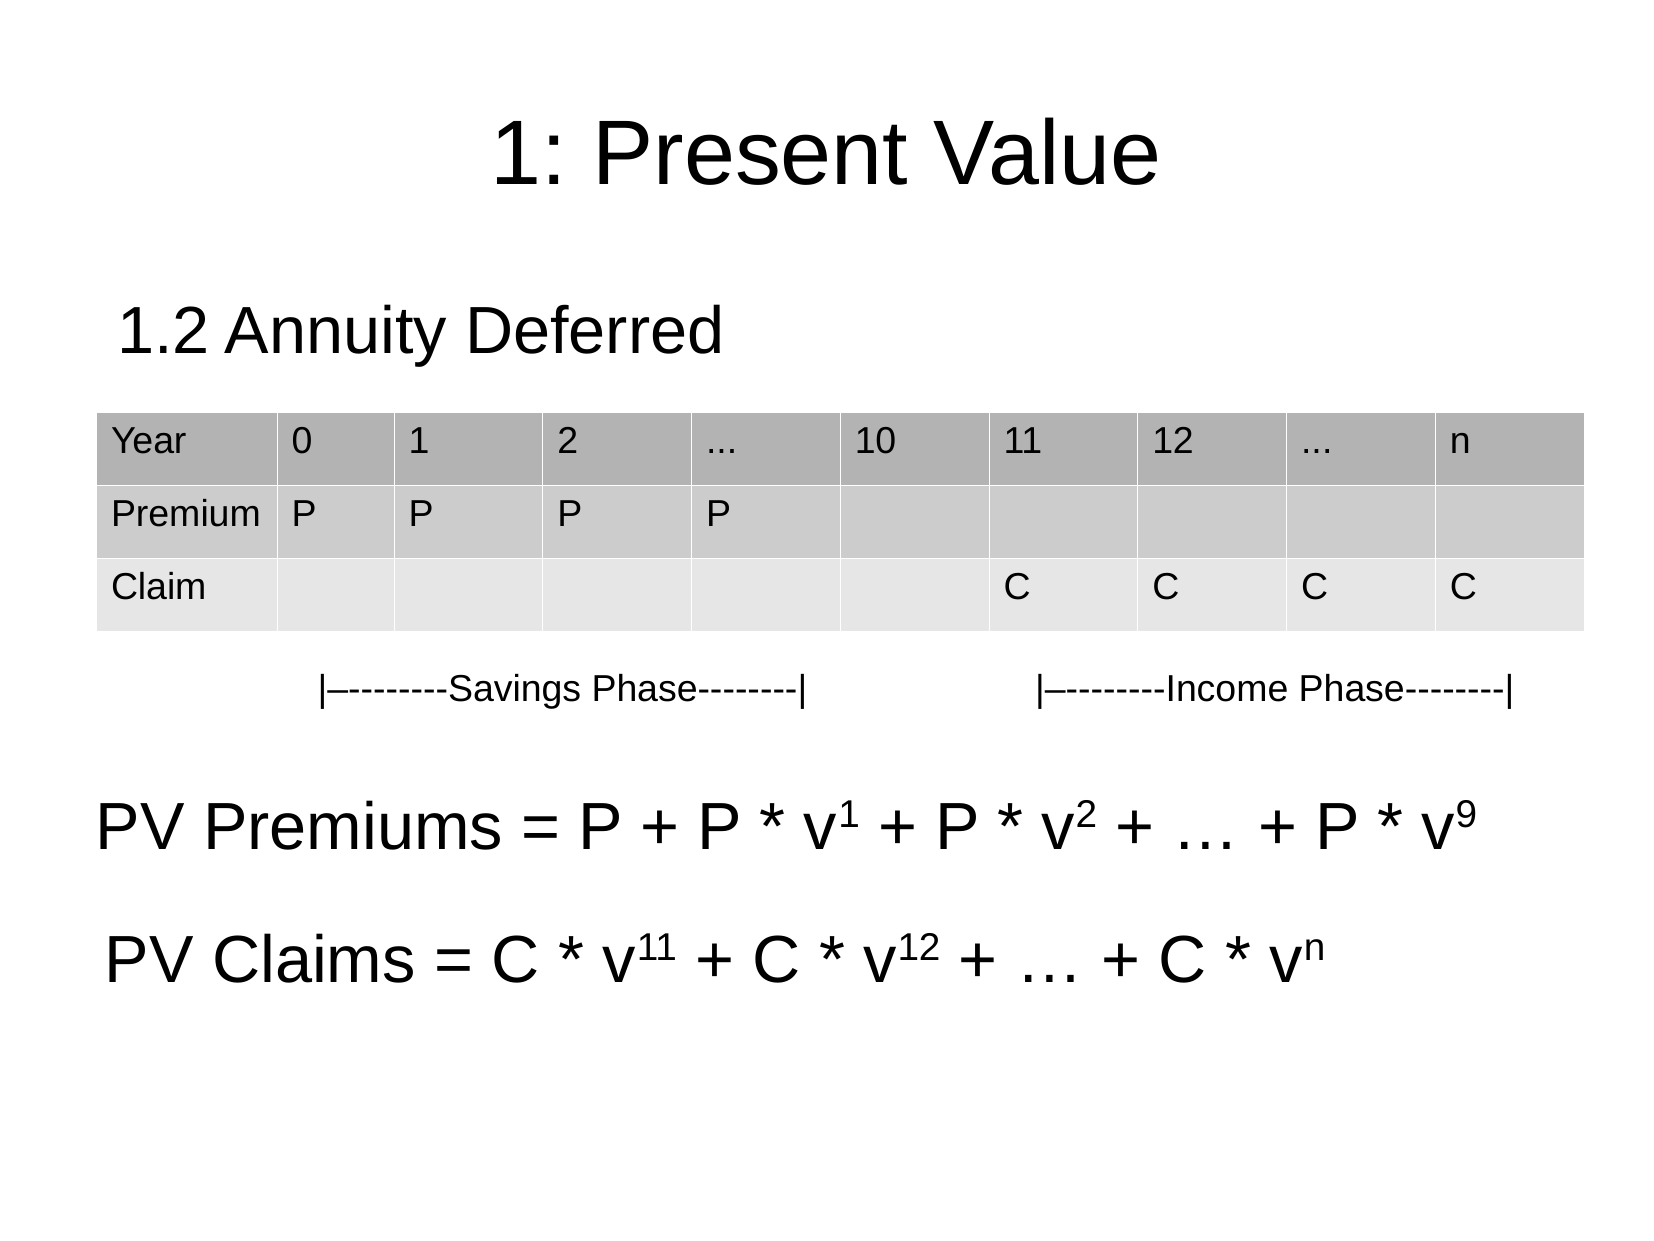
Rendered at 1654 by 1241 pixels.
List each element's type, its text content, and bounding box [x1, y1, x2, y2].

table_cell C [1436, 559, 1584, 631]
table_header 12 [1138, 413, 1286, 485]
table_header 10 [841, 413, 989, 485]
table_cell [1287, 486, 1435, 558]
table_cell P [278, 486, 394, 558]
table_cell C [1287, 559, 1435, 631]
table_header ... [692, 413, 840, 485]
table_header 2 [543, 413, 691, 485]
table_header Year [97, 413, 277, 485]
table_header 0 [278, 413, 394, 485]
table_cell [543, 559, 691, 631]
text_box PV Claims = C * v11 + C * v12 + … + C * vn [90, 915, 1591, 1022]
table_cell [1138, 486, 1286, 558]
table_cell Premium [97, 486, 277, 558]
table_cell C [1138, 559, 1286, 631]
table_cell [990, 486, 1137, 558]
table_cell [692, 559, 840, 631]
table_cell [1436, 486, 1584, 558]
table_cell P [395, 486, 542, 558]
table_cell C [990, 559, 1137, 631]
table_cell Claim [97, 559, 277, 631]
table_cell P [543, 486, 691, 558]
title 1: Present Value [82, 49, 1571, 257]
text_box |–--------Savings Phase--------| [285, 660, 841, 717]
table_cell [841, 486, 989, 558]
table_header ... [1287, 413, 1435, 485]
table_cell [395, 559, 542, 631]
table_header 1 [395, 413, 542, 485]
text_box 1.2 Annuity Deferred [102, 285, 1063, 376]
table_header n [1436, 413, 1584, 485]
table_cell P [692, 486, 840, 558]
table_header 11 [990, 413, 1137, 485]
text_box PV Premiums = P + P * v1 + P * v2 + … + P * v9 [81, 781, 1567, 872]
text_box |–--------Income Phase--------| [1005, 660, 1546, 717]
table_cell [841, 559, 989, 631]
table_cell [278, 559, 394, 631]
